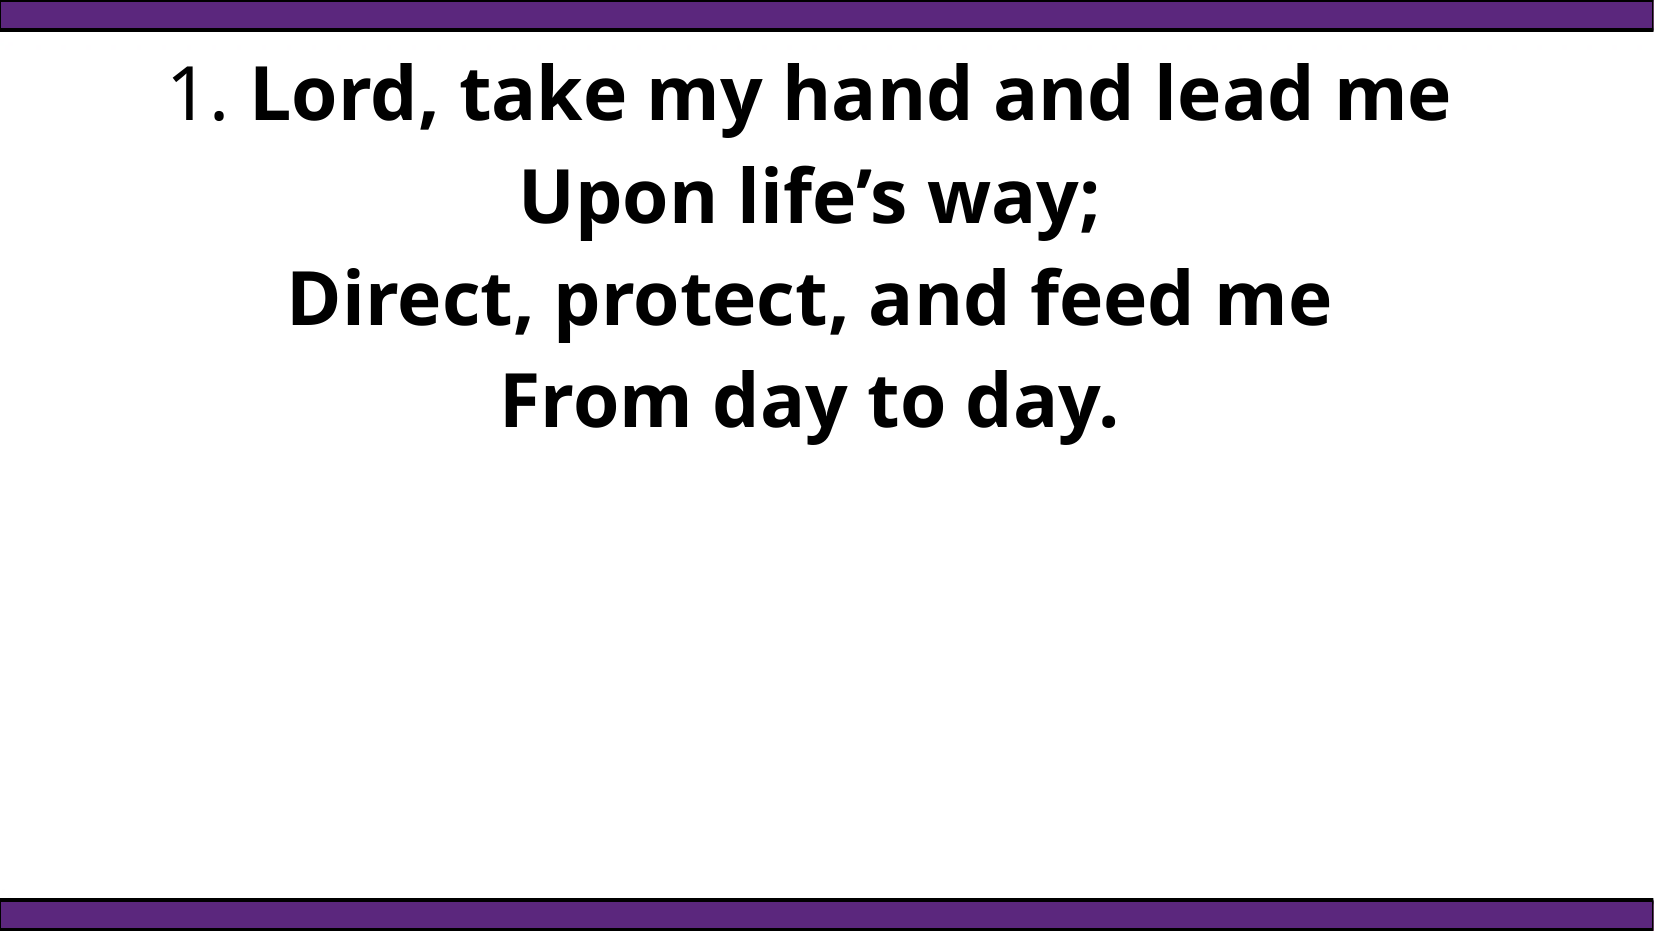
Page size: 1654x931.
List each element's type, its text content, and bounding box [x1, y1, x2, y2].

text_box [0, 0, 1654, 31]
picture [0, 31, 1654, 900]
text_box [0, 900, 1654, 931]
text_box 1. Lord, take my hand and lead me Upon life’s way; Direct, protect, and feed me From day to day. [30, 33, 1591, 448]
